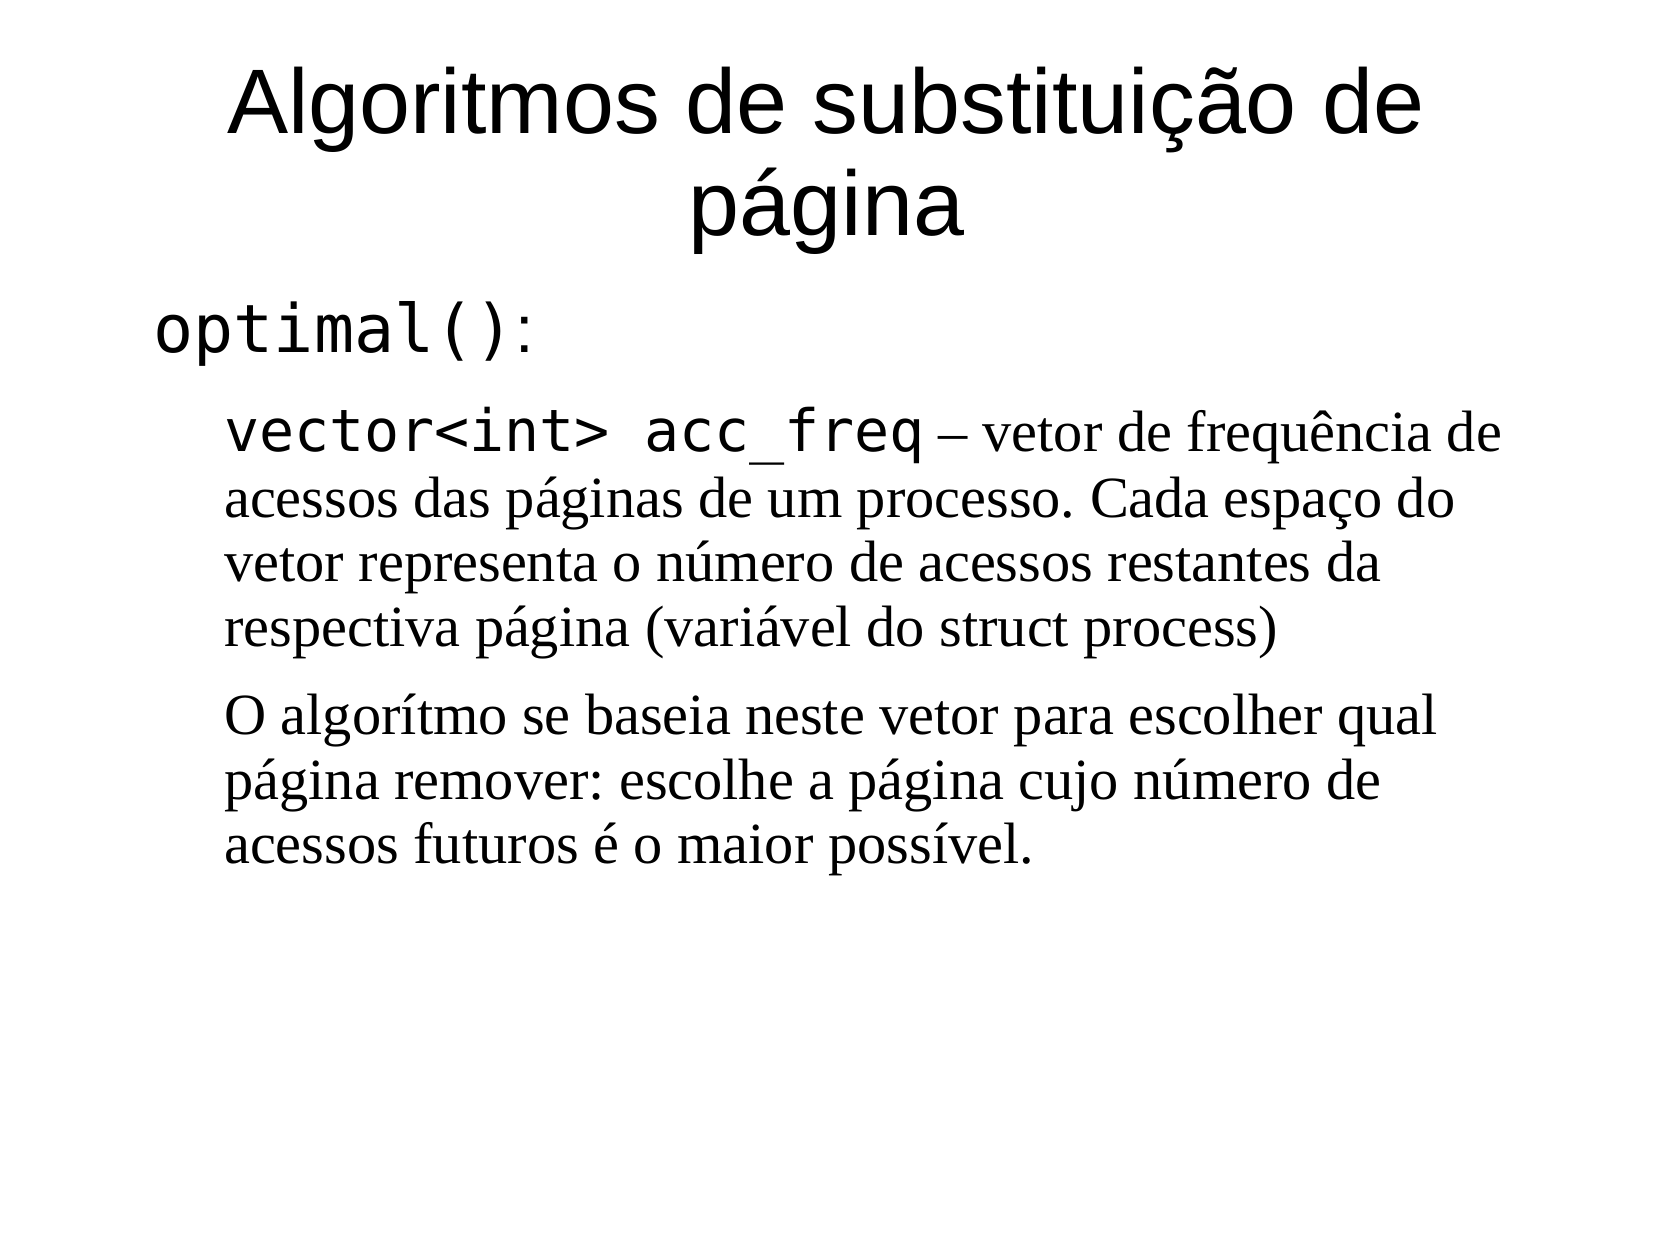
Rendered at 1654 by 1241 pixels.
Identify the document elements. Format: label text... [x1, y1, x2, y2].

list optimal(): vector<int> acc_freq – vetor de frequência de acessos das páginas de um processo. Cada espaço do vetor representa o número de acessos restantes da respectiva página (variável do struct process) O algorítmo se baseia neste vetor para escolher qual página remover: escolhe a página cujo número de acessos futuros é o maior possível. [82, 290, 1571, 1010]
title Algoritmos de substituição de página [82, 49, 1571, 257]
